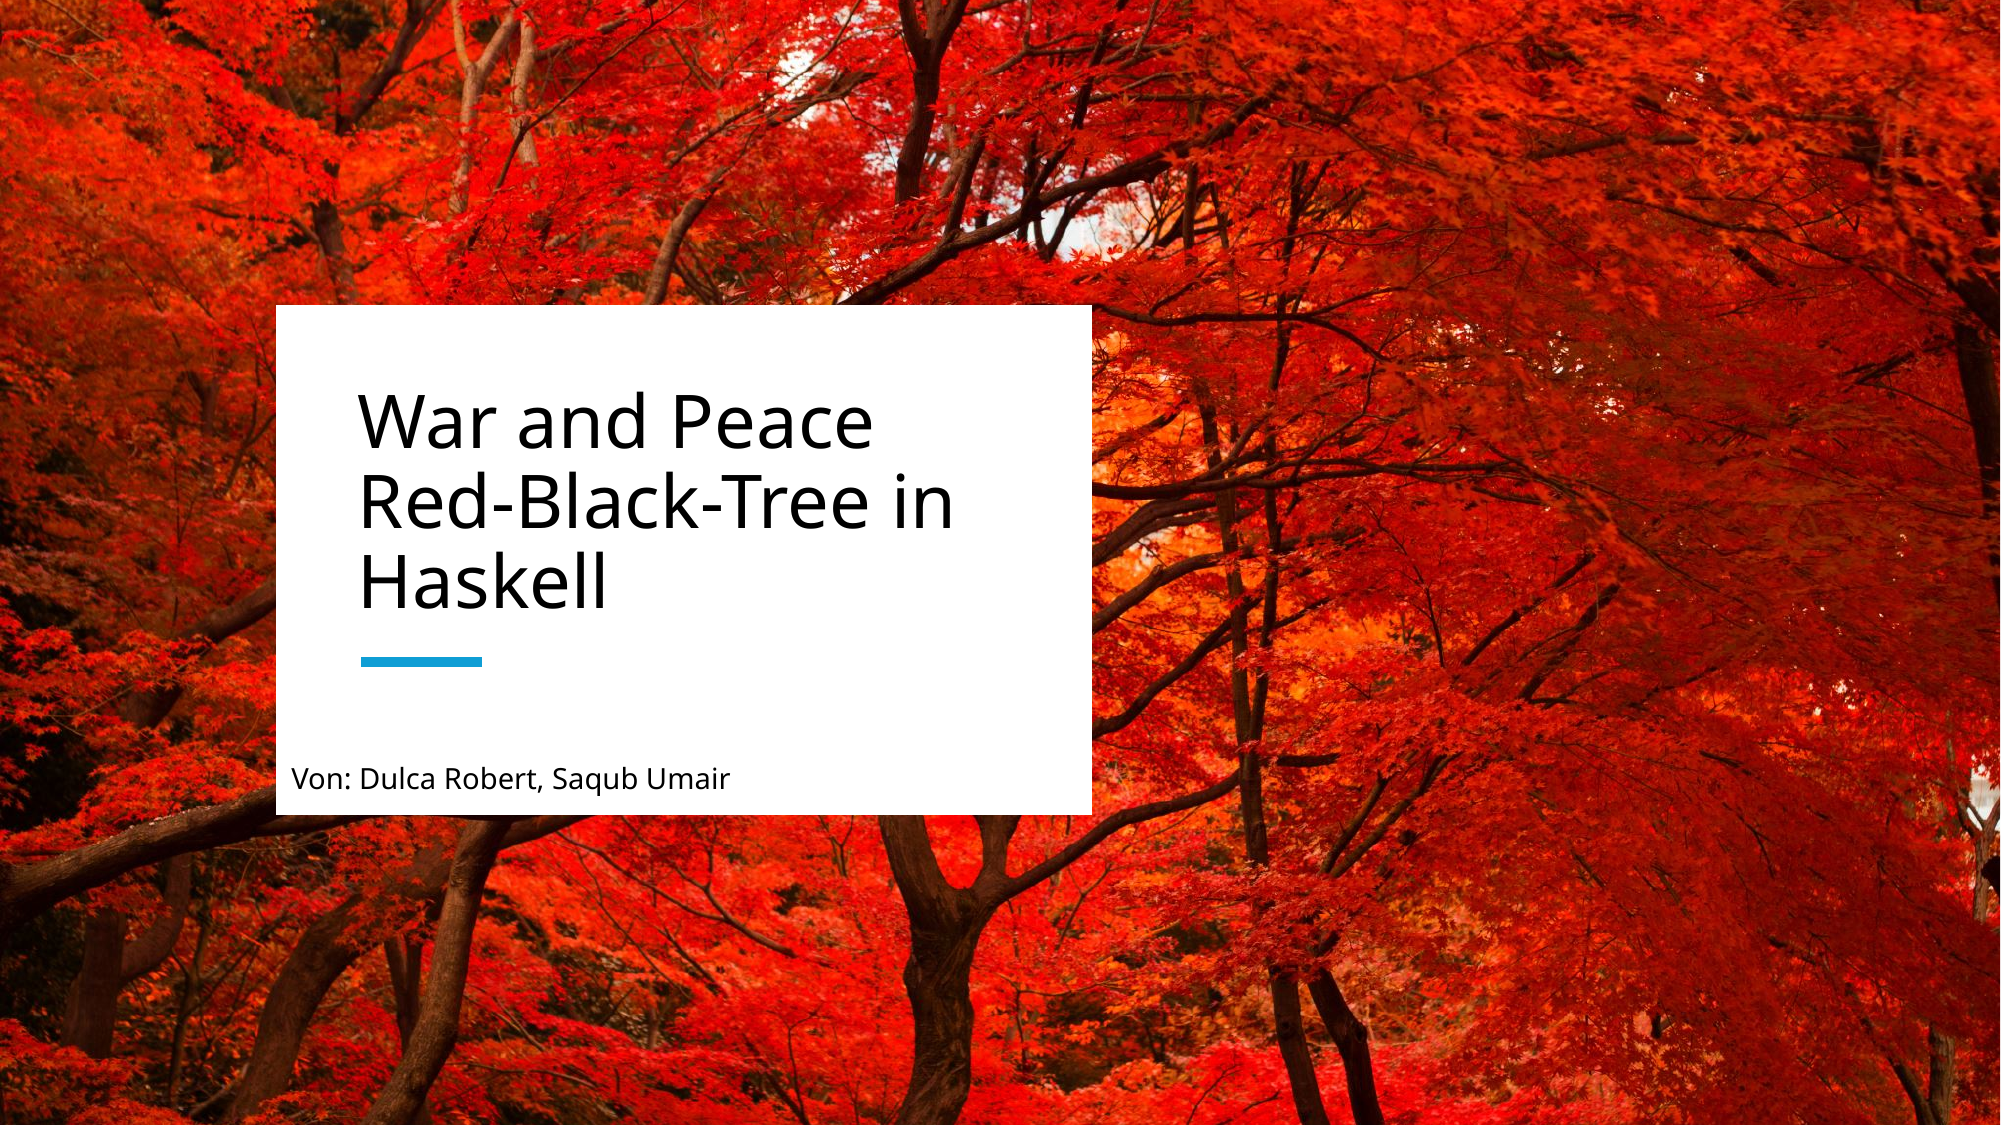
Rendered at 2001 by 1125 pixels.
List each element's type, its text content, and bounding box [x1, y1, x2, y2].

picture [0, 0, 2000, 1125]
text_box [276, 305, 1092, 815]
subtitle Von: Dulca Robert, Saqub Umair [276, 730, 964, 829]
title War and Peace Red-Black-Tree in Haskell [342, 377, 1021, 635]
